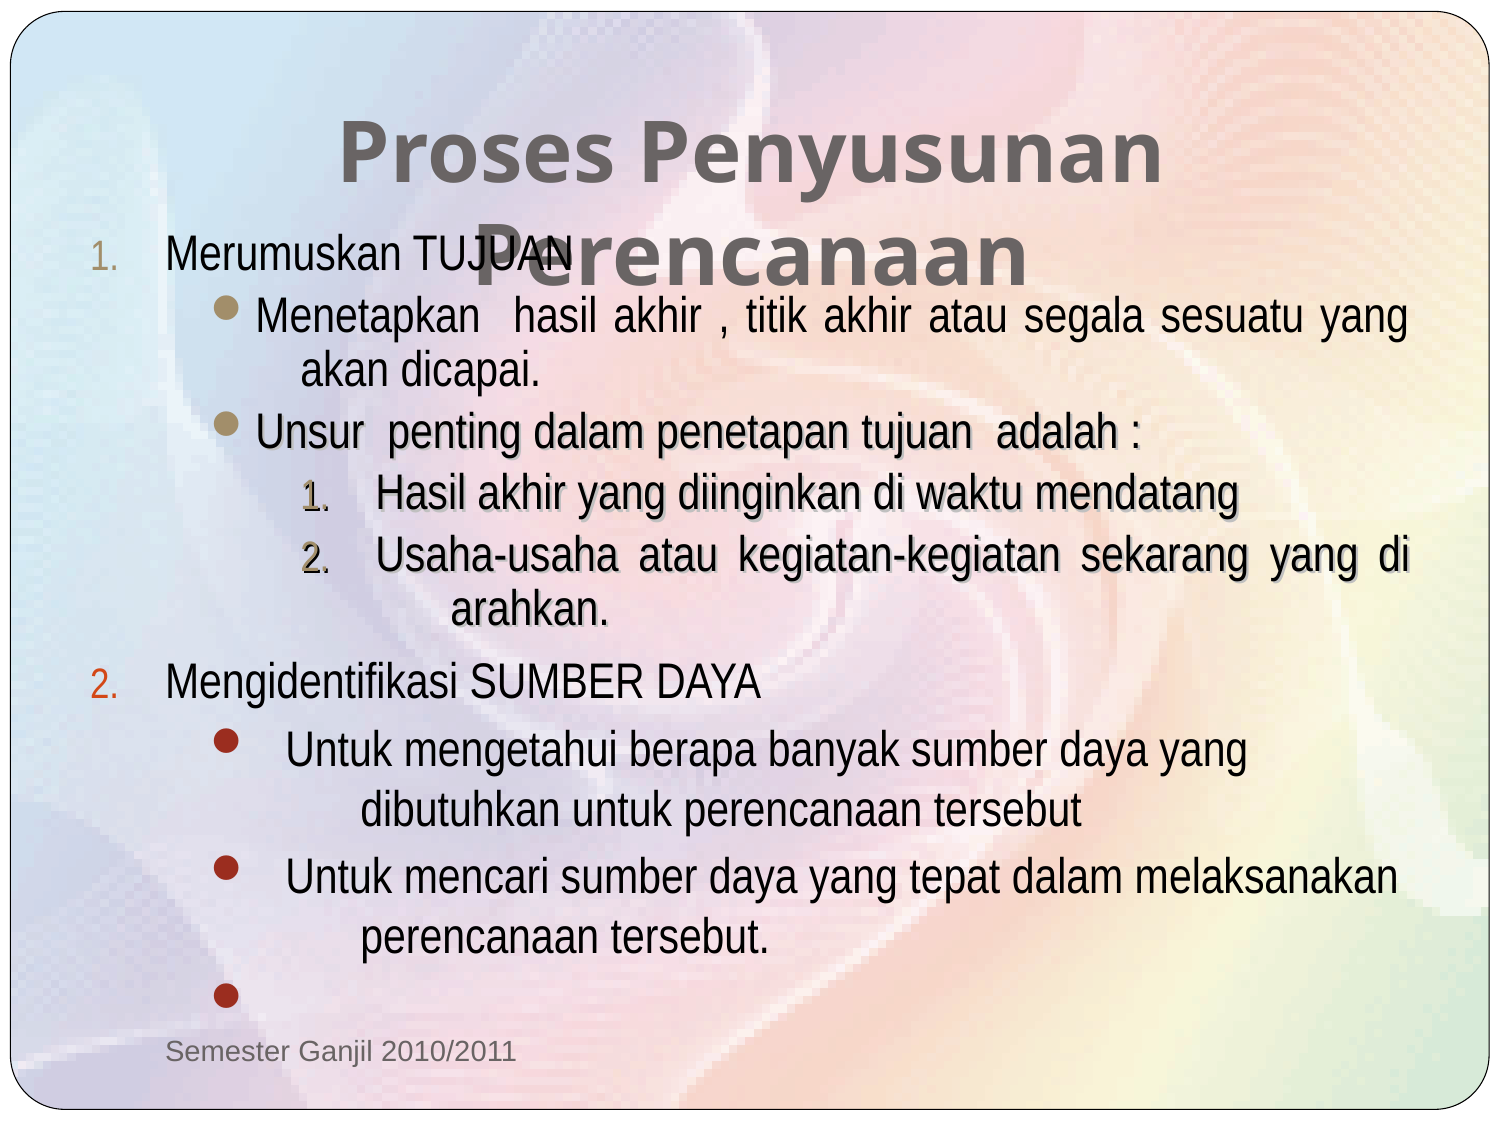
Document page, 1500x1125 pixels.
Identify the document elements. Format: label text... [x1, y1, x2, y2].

list Merumuskan TUJUAN Menetapkan hasil akhir , titik akhir atau segala sesuatu yang akan dicapai. Unsur penting dalam penetapan tujuan adalah : Hasil akhir yang diinginkan di waktu mendatang Usaha-usaha atau kegiatan-kegiatan sekarang yang di arahkan. Mengidentifikasi SUMBER DAYA Untuk mengetahui berapa banyak sumber daya yang dibutuhkan untuk perencanaan tersebut Untuk mencari sumber daya yang tepat dalam melaksanakan perencanaan tersebut. [75, 220, 1426, 1038]
title Proses Penyusunan Perencanaan [76, 90, 1427, 197]
text_box Semester Ganjil 2010/2011 [150, 1038, 801, 1088]
